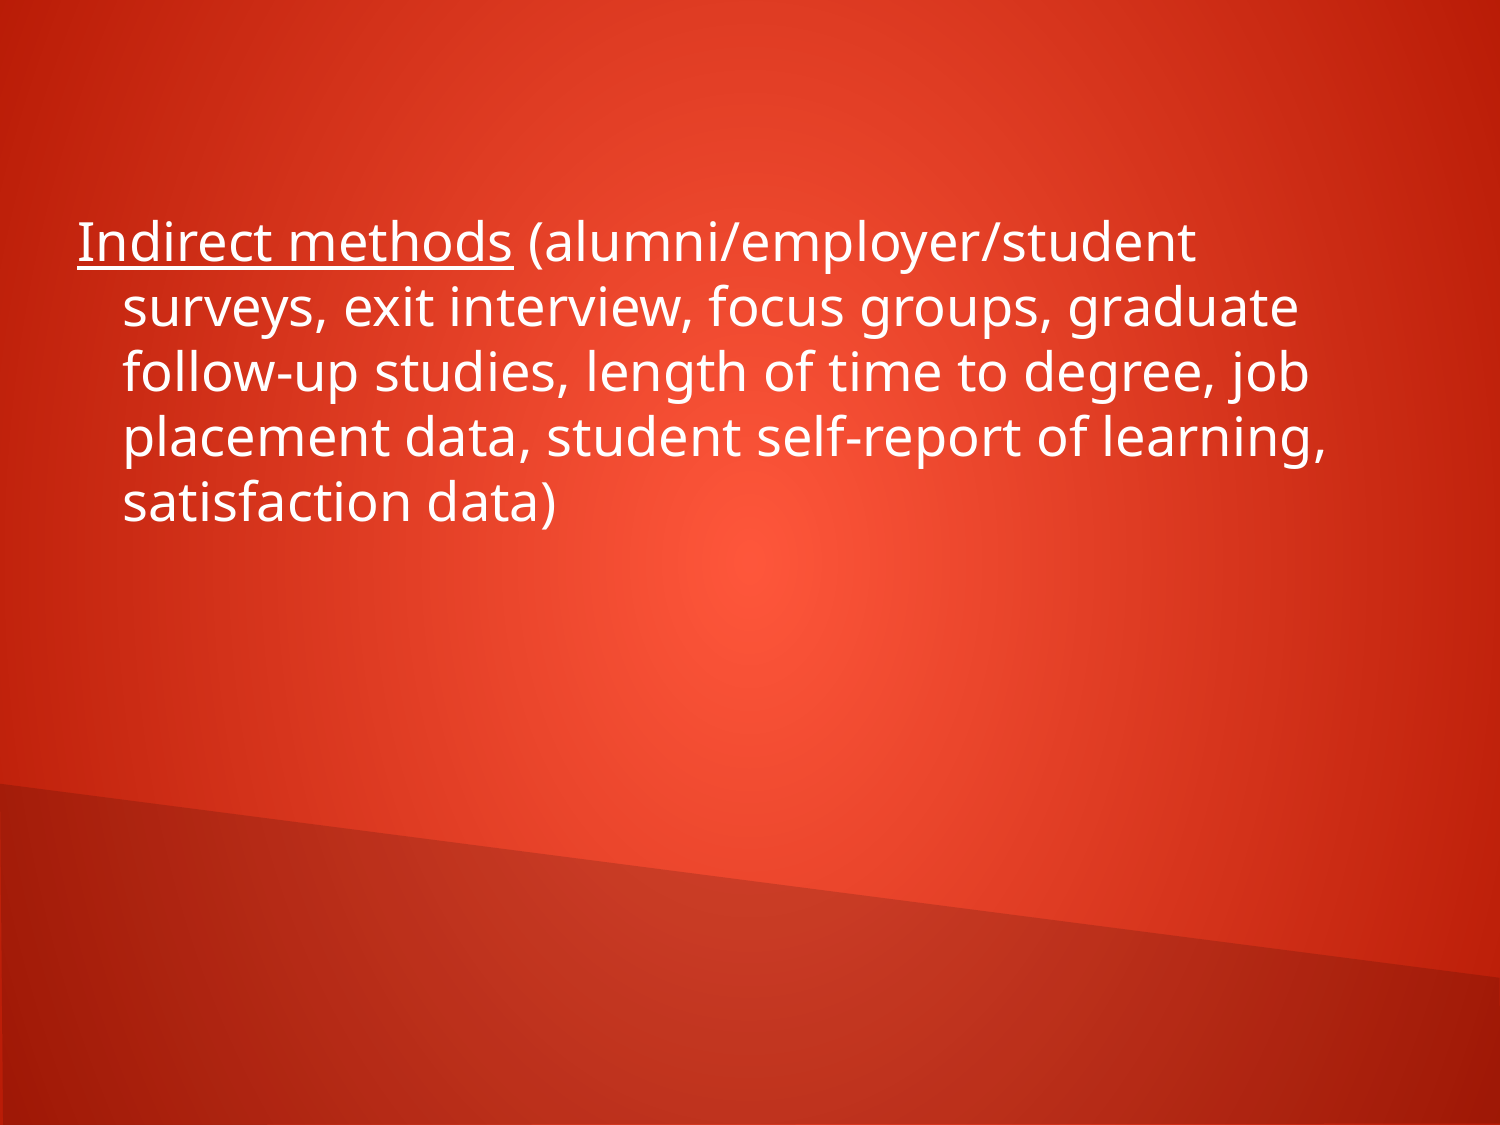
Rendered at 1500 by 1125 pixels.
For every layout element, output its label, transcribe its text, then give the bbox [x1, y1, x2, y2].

list Indirect methods (alumni/employer/student surveys, exit interview, focus groups, graduate follow-up studies, length of time to degree, job placement data, student self-report of learning, satisfaction data) [62, 200, 1413, 875]
